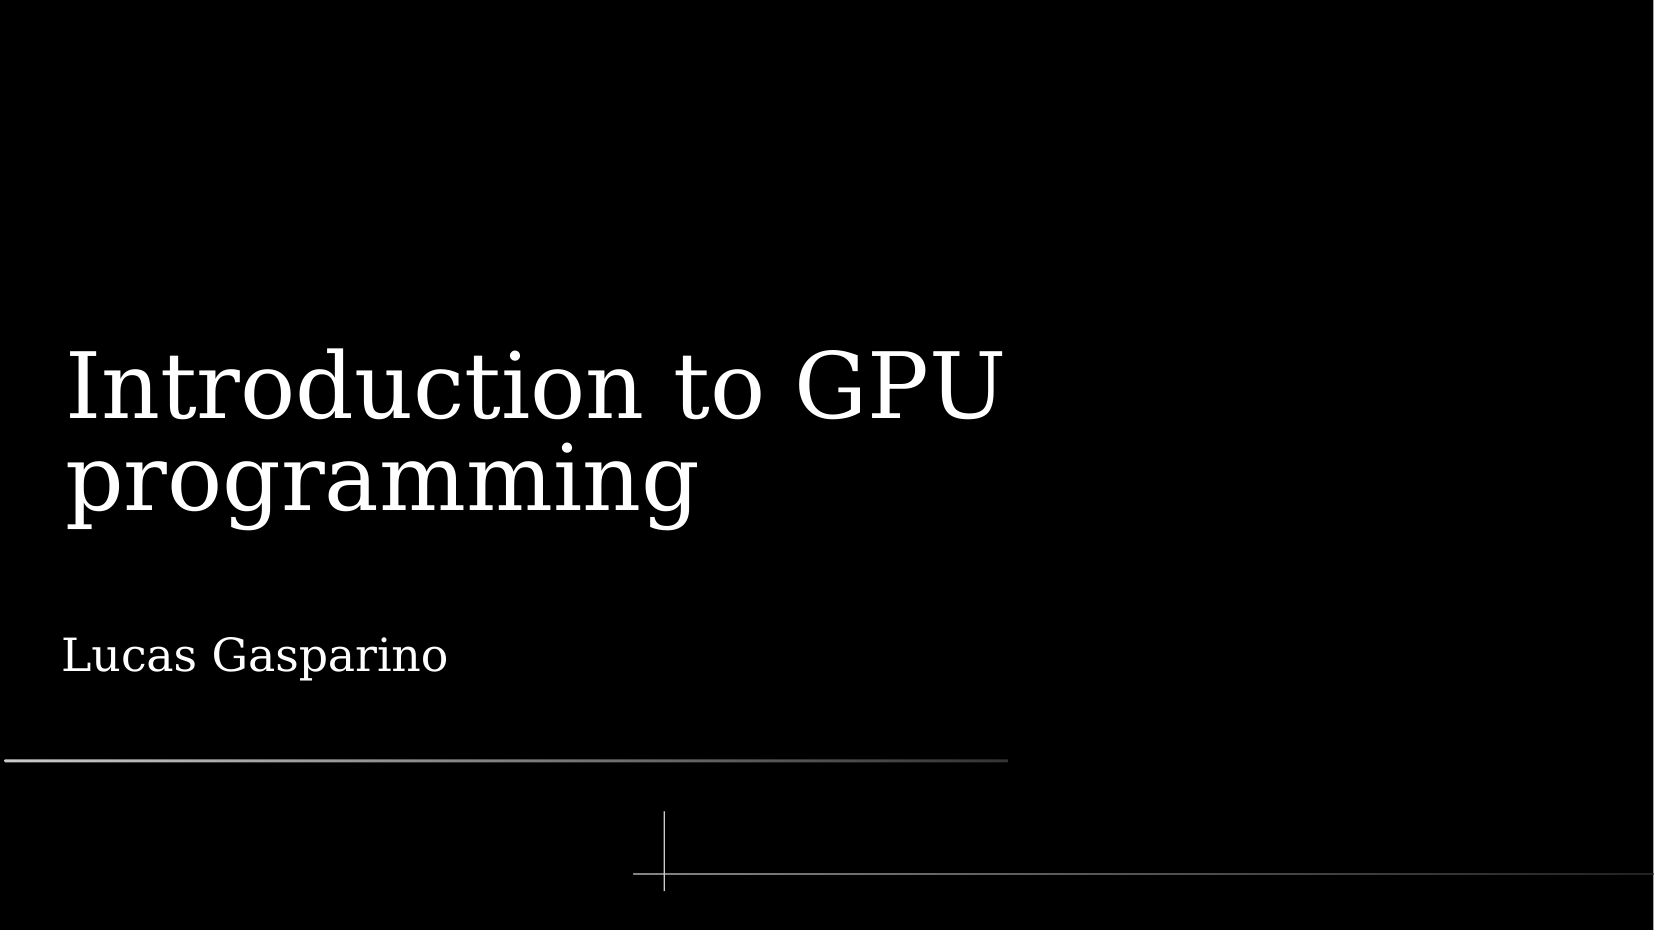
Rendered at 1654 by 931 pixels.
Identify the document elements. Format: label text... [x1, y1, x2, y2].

title Lucas Gasparino [61, 604, 1538, 713]
title Introduction to GPU programming [64, 346, 1542, 530]
